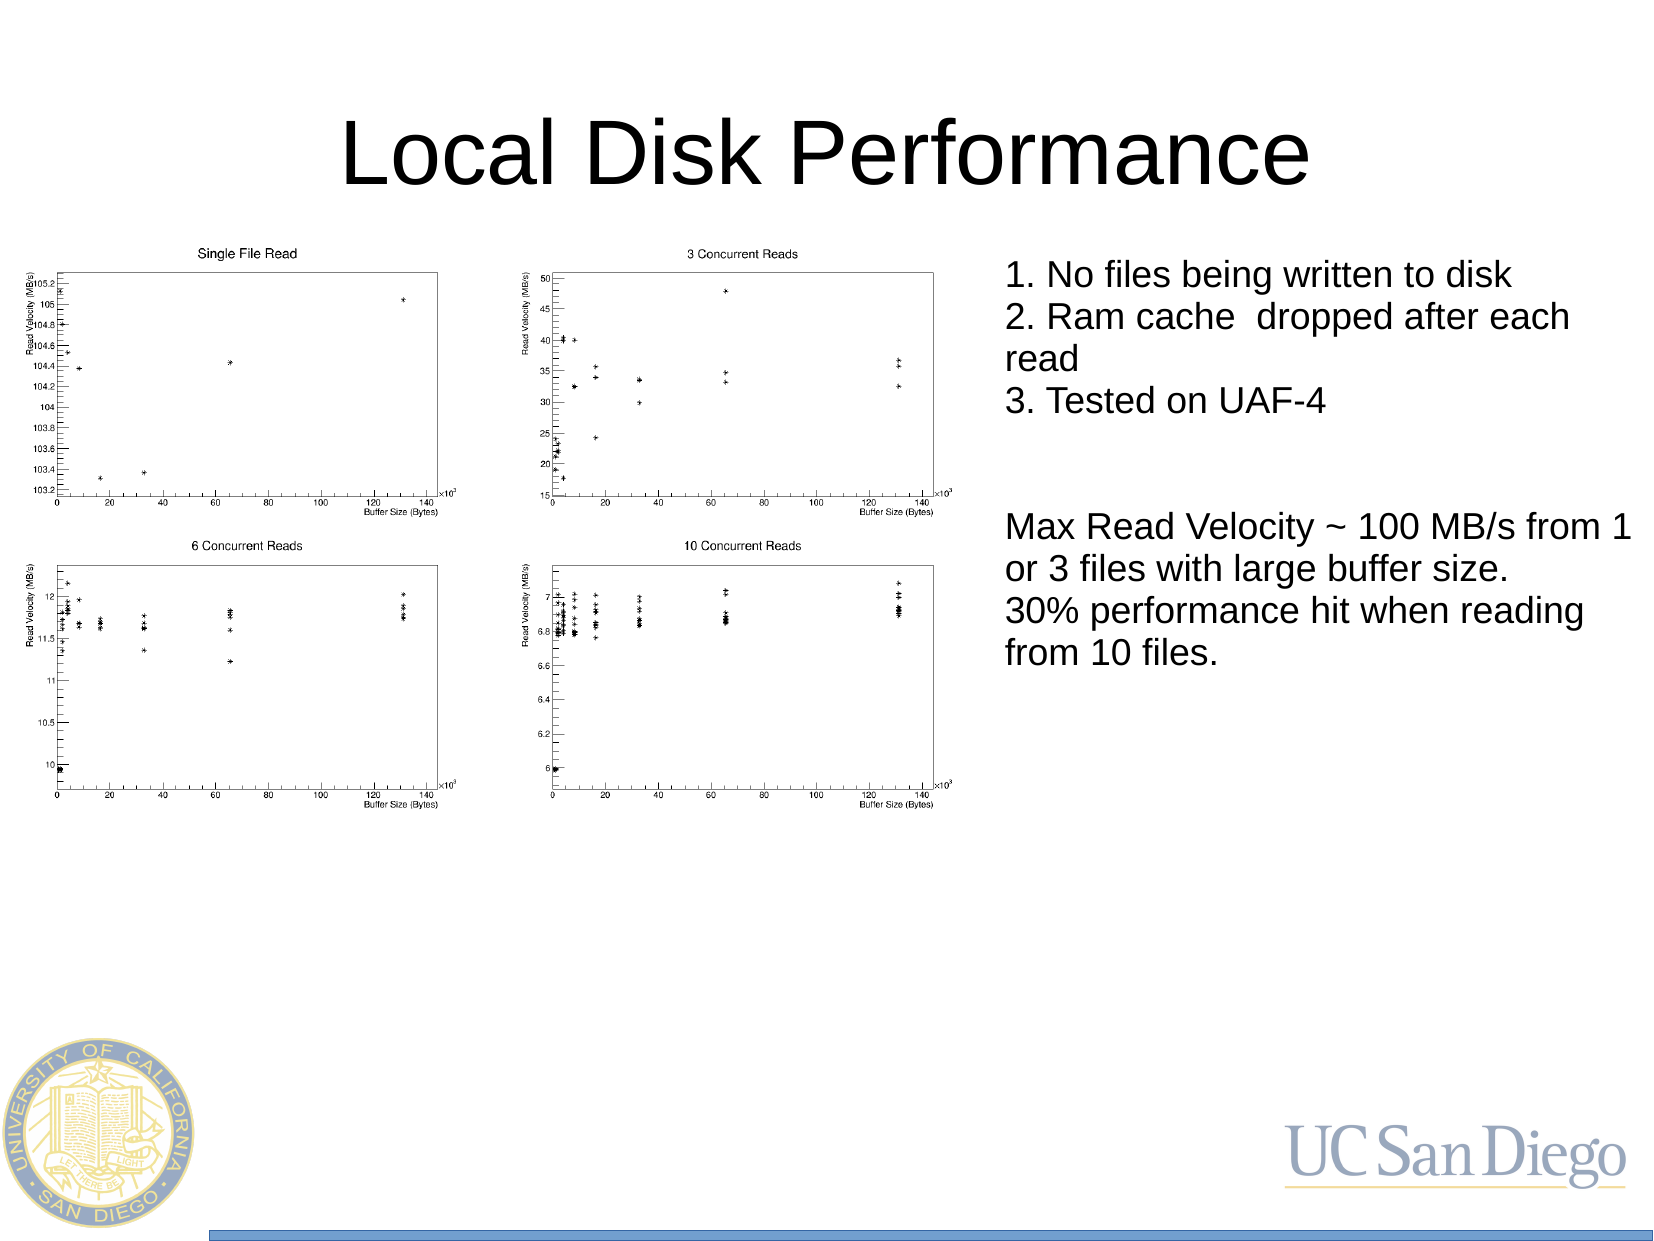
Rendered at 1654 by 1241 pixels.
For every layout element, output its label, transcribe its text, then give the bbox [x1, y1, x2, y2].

text_box 1. No files being written to disk 2. Ram cache dropped after each read 3. Tested on UAF-4 Max Read Velocity ~ 100 MB/s from 1 or 3 files with large buffer size. 30% performance hit when reading from 10 files. [990, 246, 1653, 891]
picture [0, 239, 990, 823]
picture [1253, 1089, 1653, 1230]
picture [0, 1034, 196, 1231]
text_box [209, 1230, 1653, 1241]
title Local Disk Performance [82, 49, 1571, 257]
